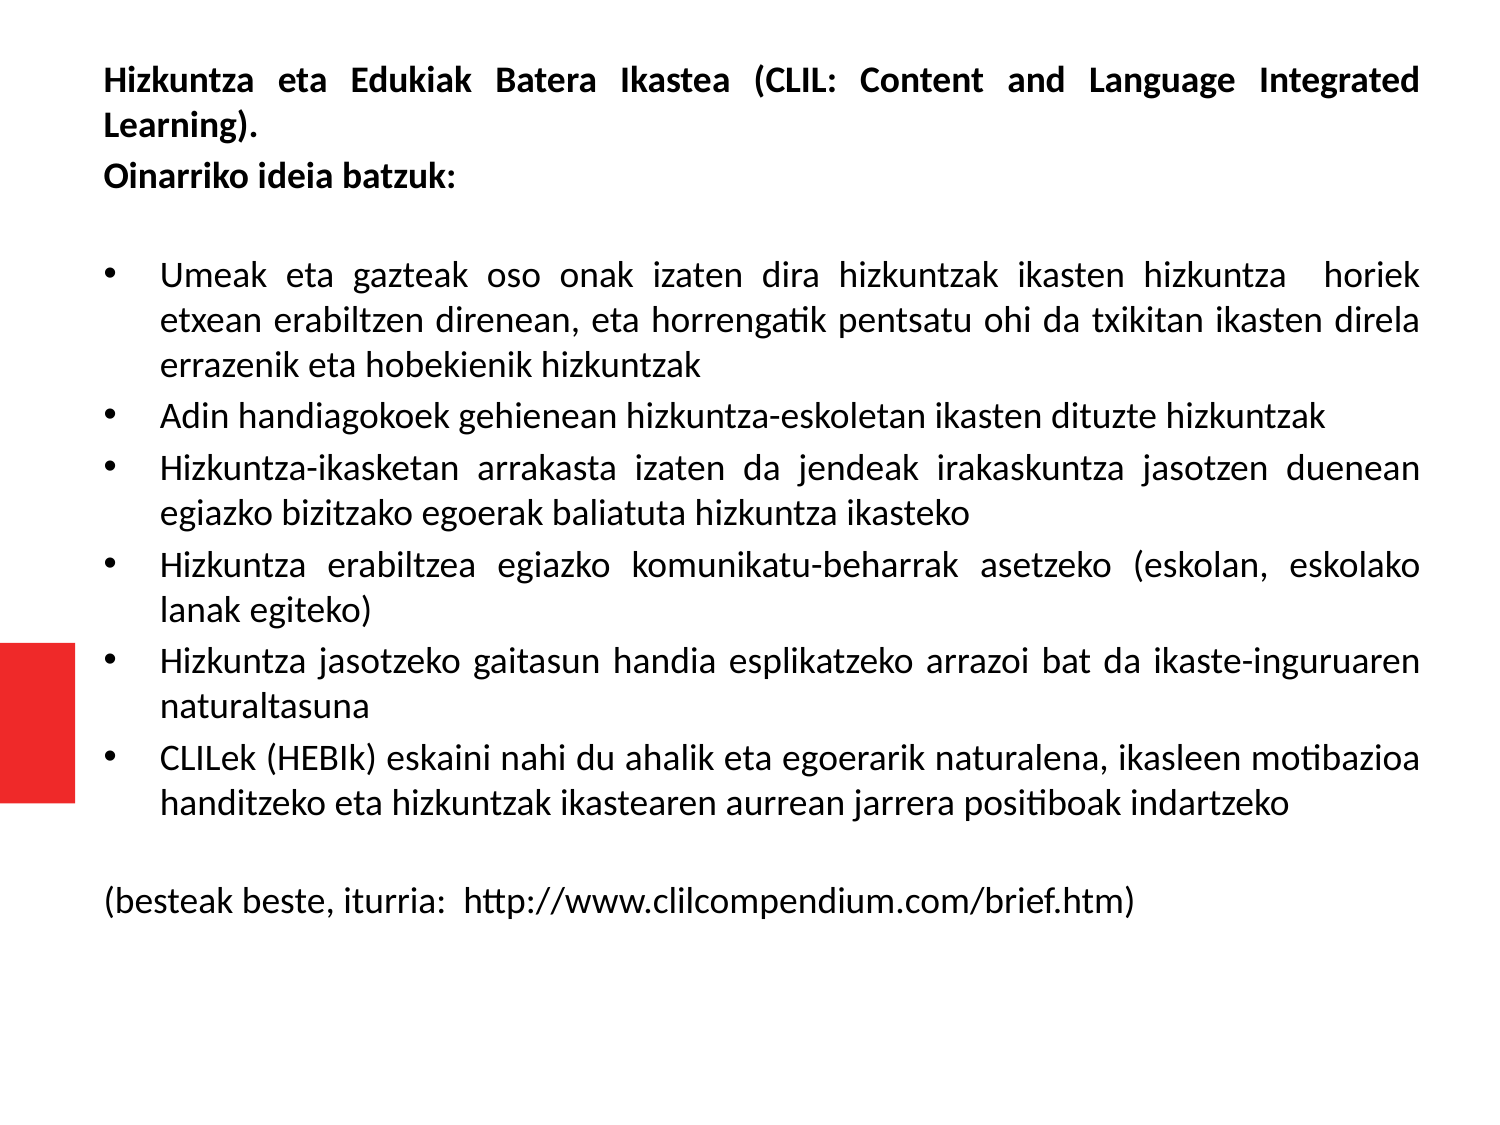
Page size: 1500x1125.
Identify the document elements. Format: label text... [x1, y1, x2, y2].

list Hizkuntza eta Edukiak Batera Ikastea (CLIL: Content and Language Integrated Learning). Oinarriko ideia batzuk: Umeak eta gazteak oso onak izaten dira hizkuntzak ikasten hizkuntza horiek etxean erabiltzen direnean, eta horrengatik pentsatu ohi da txikitan ikasten direla errazenik eta hobekienik hizkuntzak Adin handiagokoek gehienean hizkuntza-eskoletan ikasten dituzte hizkuntzak Hizkuntza-ikasketan arrakasta izaten da jendeak irakaskuntza jasotzen duenean egiazko bizitzako egoerak baliatuta hizkuntza ikasteko Hizkuntza erabiltzea egiazko komunikatu-beharrak asetzeko (eskolan, eskolako lanak egiteko) Hizkuntza jasotzeko gaitasun handia esplikatzeko arrazoi bat da ikaste-inguruaren naturaltasuna CLILek (HEBIk) eskaini nahi du ahalik eta egoerarik naturalena, ikasleen motibazioa handitzeko eta hizkuntzak ikastearen aurrean jarrera positiboak indartzeko (besteak beste, iturria: http://www.clilcompendium.com/brief.htm) [88, 47, 1437, 1005]
